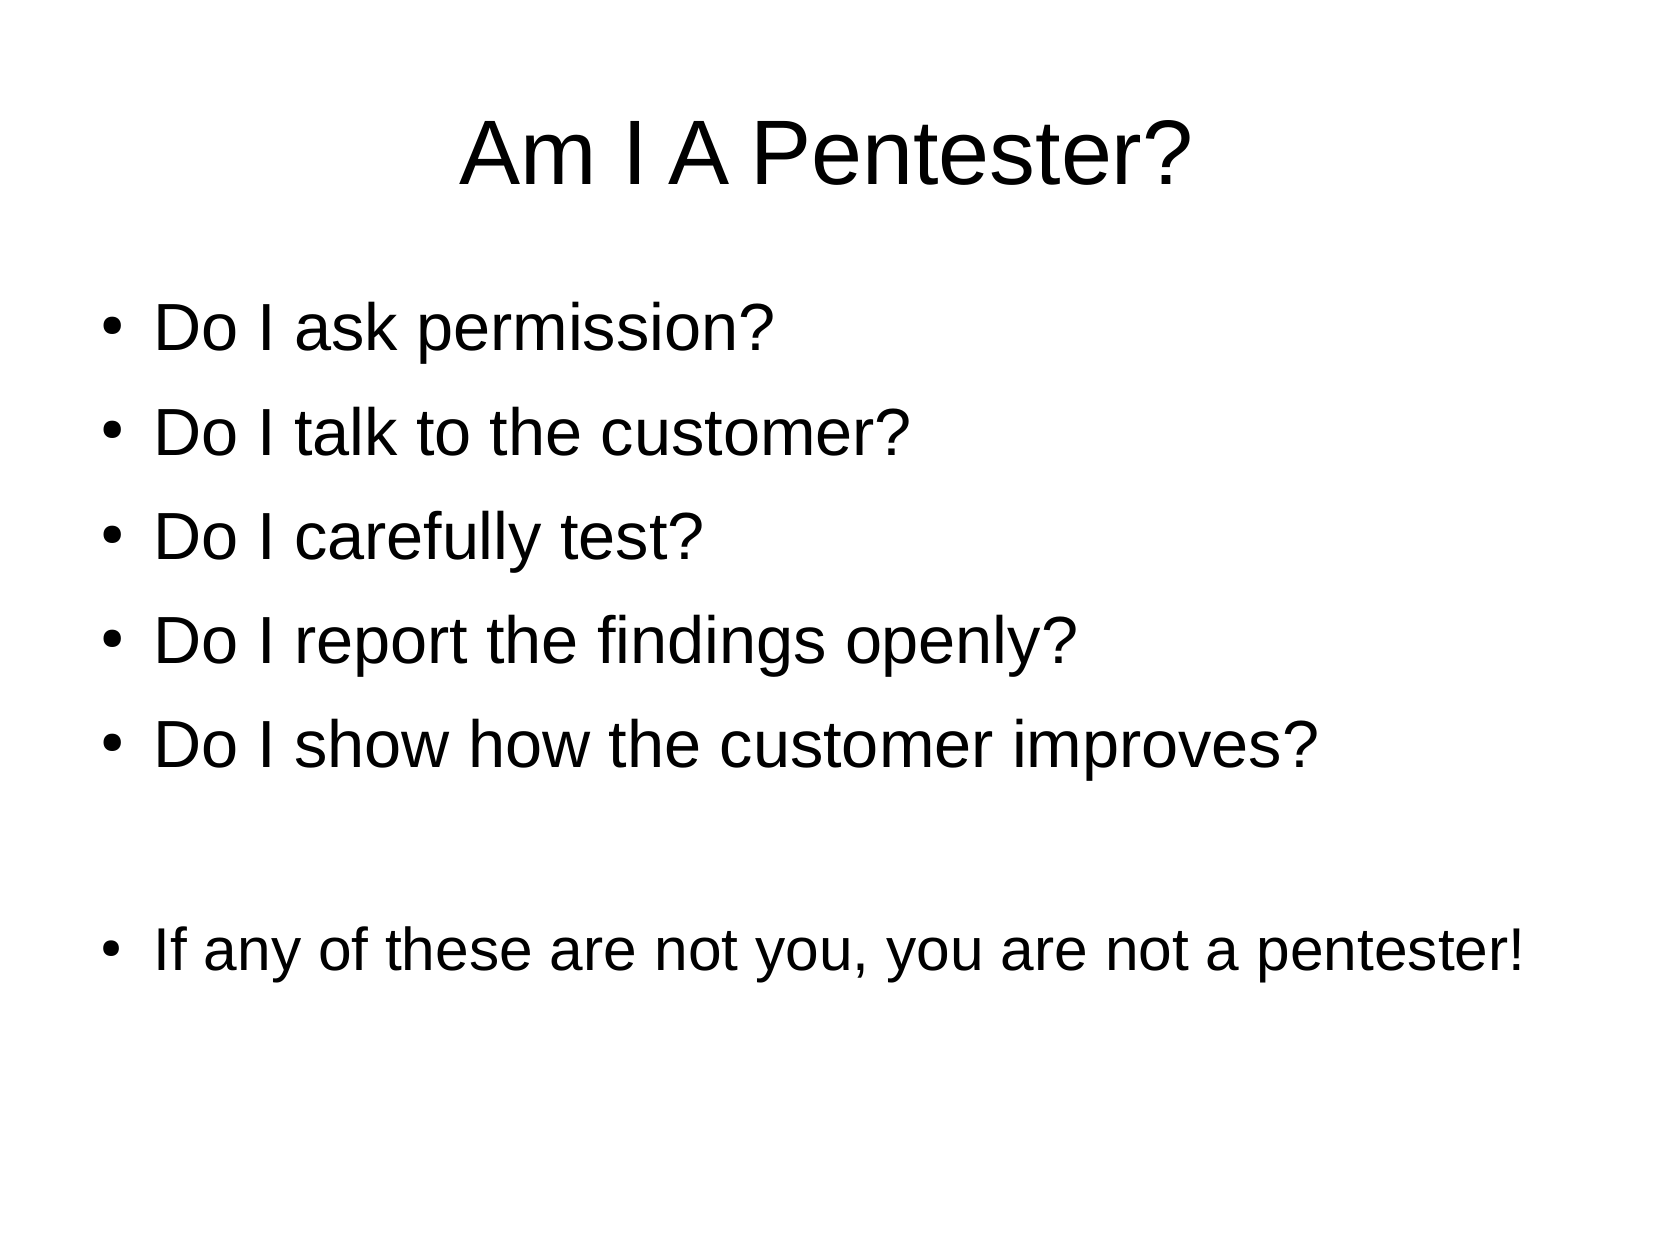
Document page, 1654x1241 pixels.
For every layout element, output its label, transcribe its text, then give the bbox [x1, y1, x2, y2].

list Do I ask permission? Do I talk to the customer? Do I carefully test? Do I report the findings openly? Do I show how the customer improves? If any of these are not you, you are not a pentester! [82, 290, 1571, 1010]
title Am I A Pentester? [82, 49, 1571, 257]
